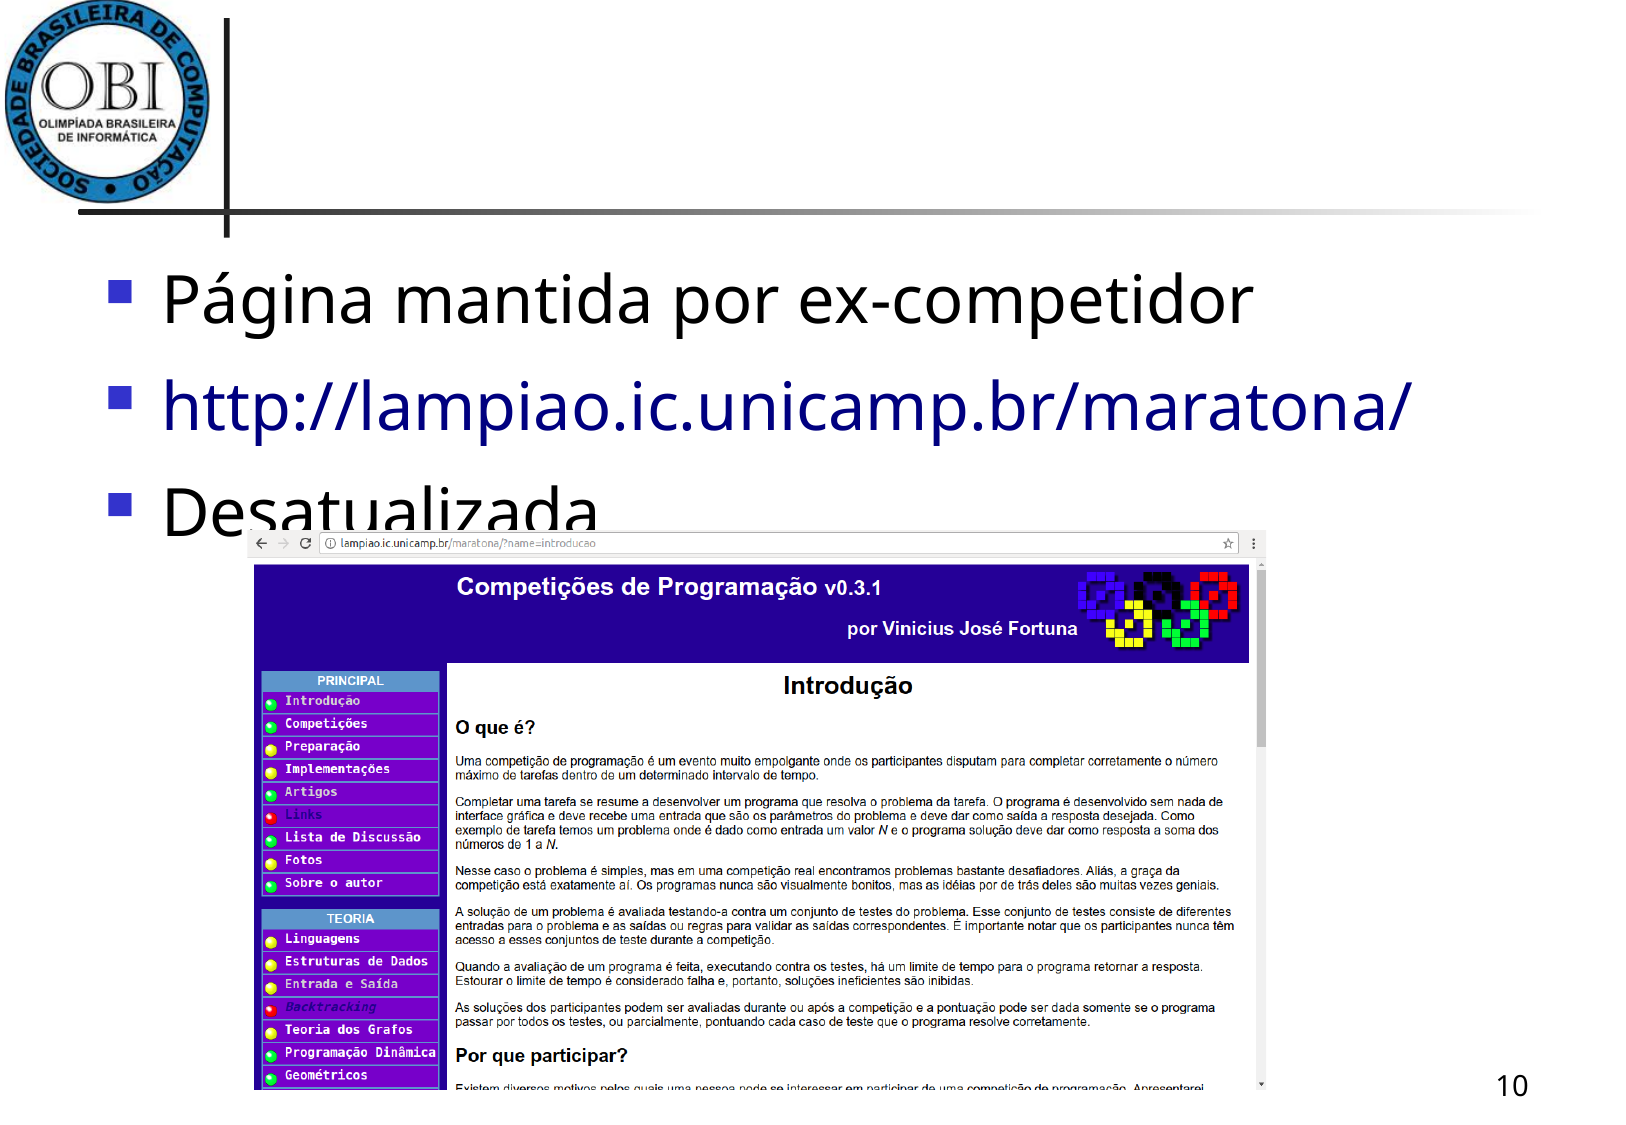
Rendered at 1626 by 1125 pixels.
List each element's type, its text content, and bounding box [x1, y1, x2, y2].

list Página mantida por ex-competidor http://lampiao.ic.unicamp.br/maratona/ Desatualizada [105, 252, 1538, 1034]
picture [4, 0, 211, 204]
picture [247, 530, 1267, 1090]
